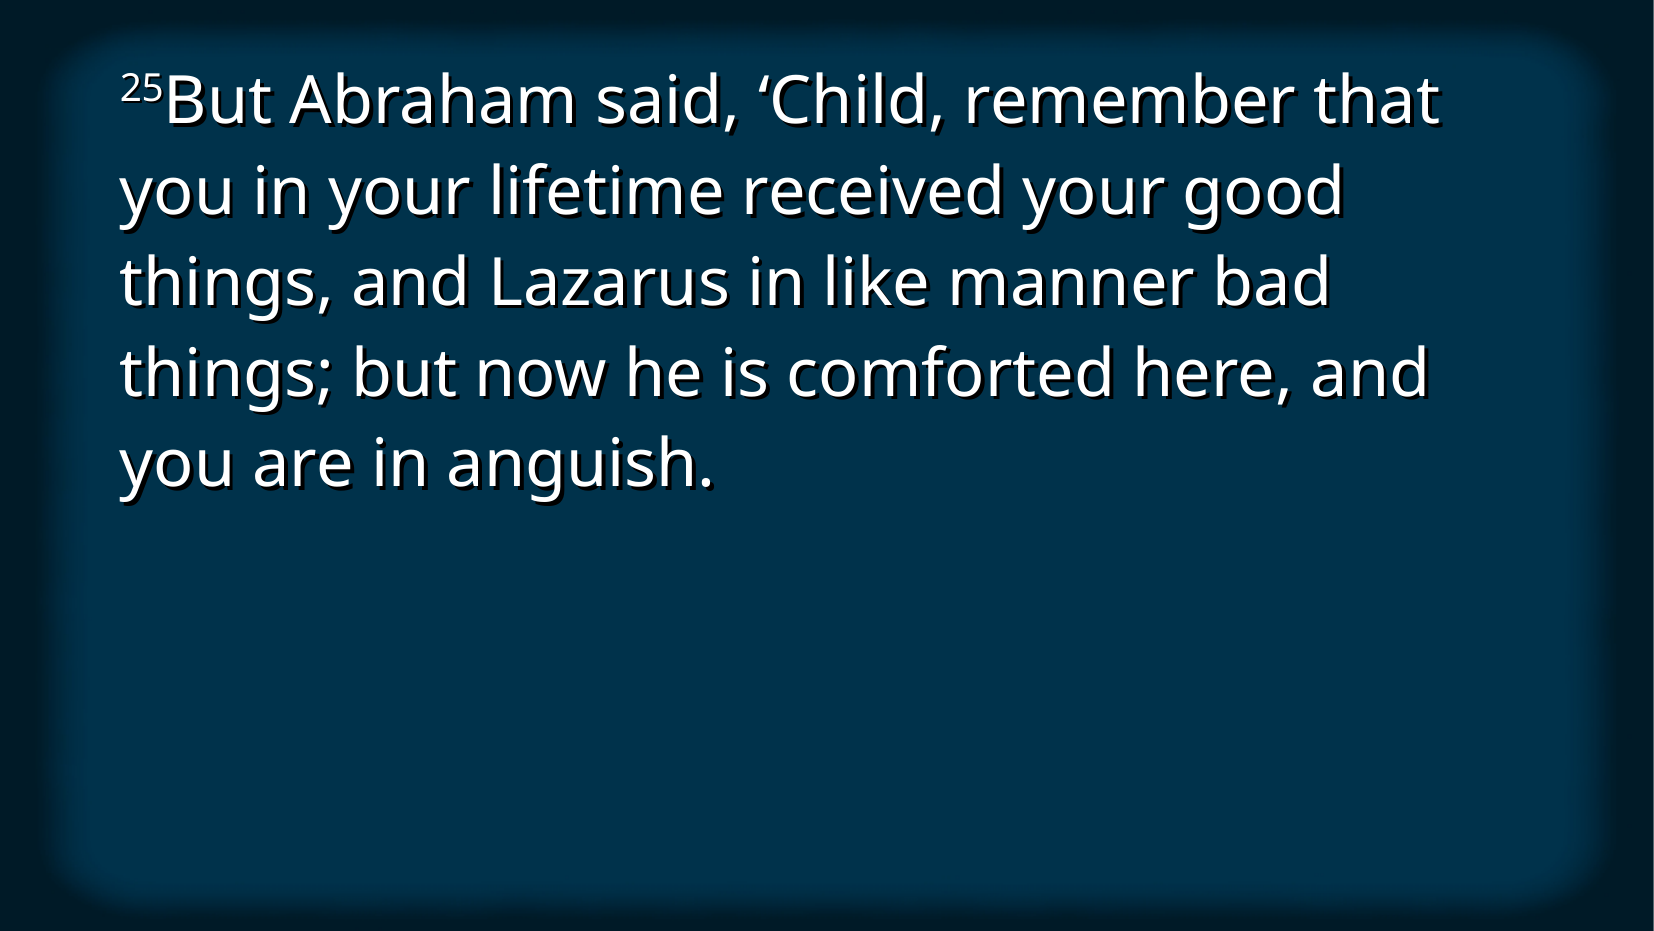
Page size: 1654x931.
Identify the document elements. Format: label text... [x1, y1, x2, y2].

text_box 25But Abraham said, ‘Child, remember that you in your lifetime received your good things, and Lazarus in like manner bad things; but now he is comforted here, and you are in anguish. [105, 45, 1561, 415]
picture [0, 0, 1654, 931]
